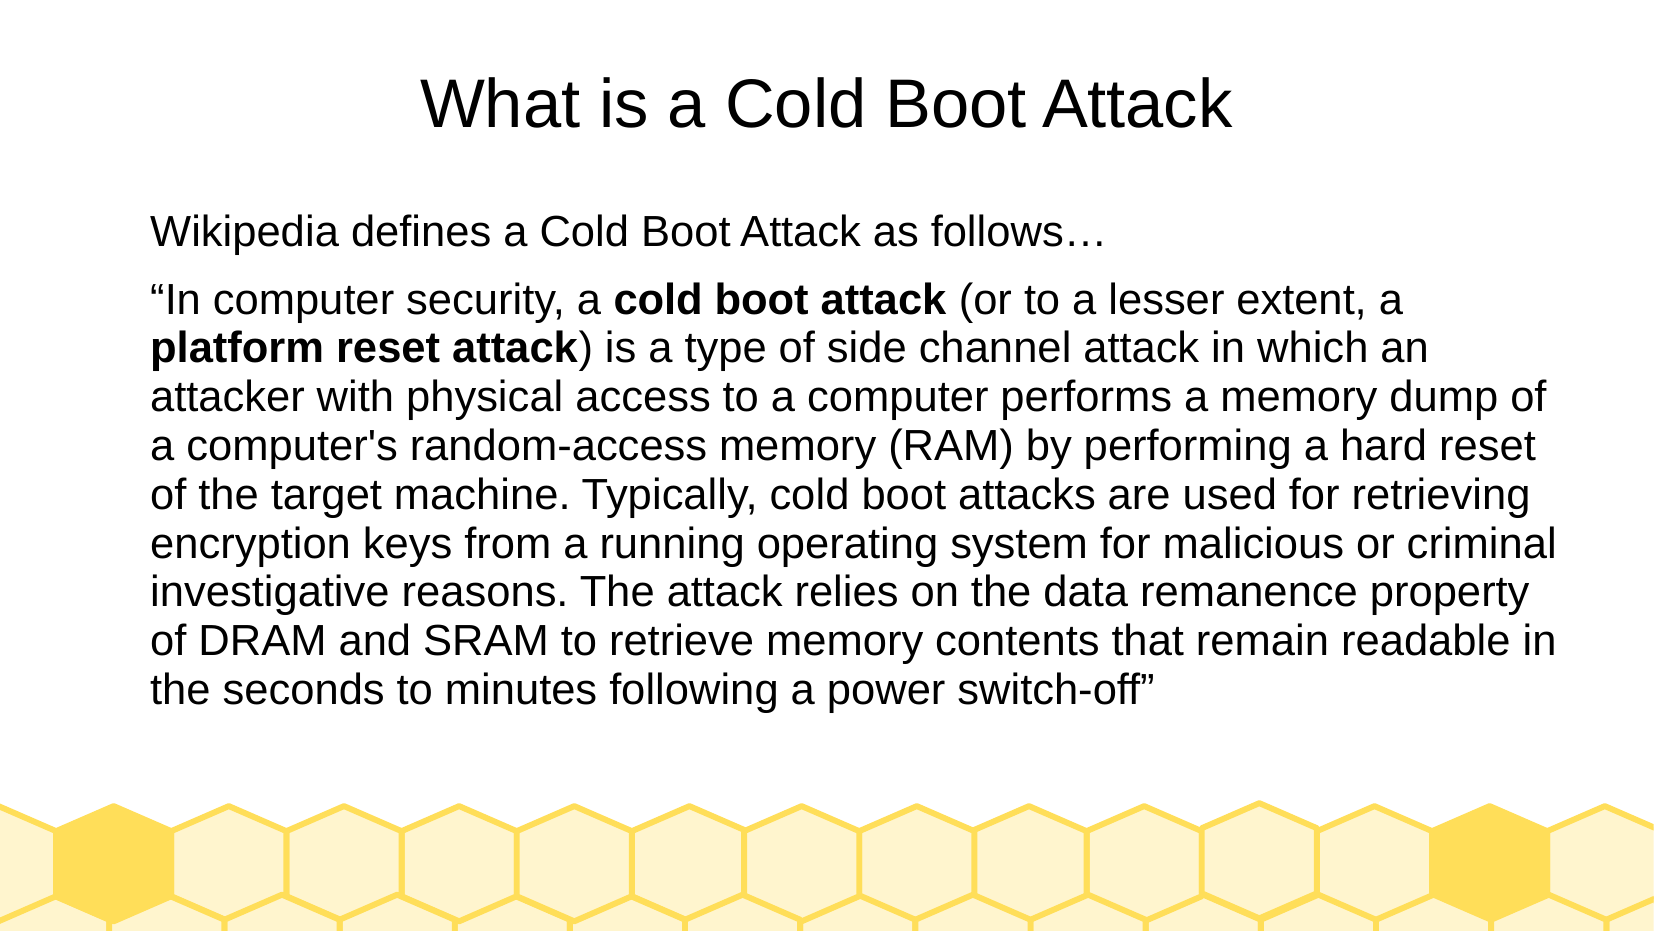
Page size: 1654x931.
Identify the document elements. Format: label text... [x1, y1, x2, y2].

title What is a Cold Boot Attack [88, 29, 1565, 178]
list Wikipedia defines a Cold Boot Attack as follows… “In computer security, a cold boot attack (or to a lesser extent, a platform reset attack) is a type of side channel attack in which an attacker with physical access to a computer performs a memory dump of a computer's random-access memory (RAM) by performing a hard reset of the target machine. Typically, cold boot attacks are used for retrieving encryption keys from a running operating system for malicious or criminal investigative reasons. The attack relies on the data remanence property of DRAM and SRAM to retrieve memory contents that remain readable in the seconds to minutes following a power switch-off” [88, 206, 1565, 739]
